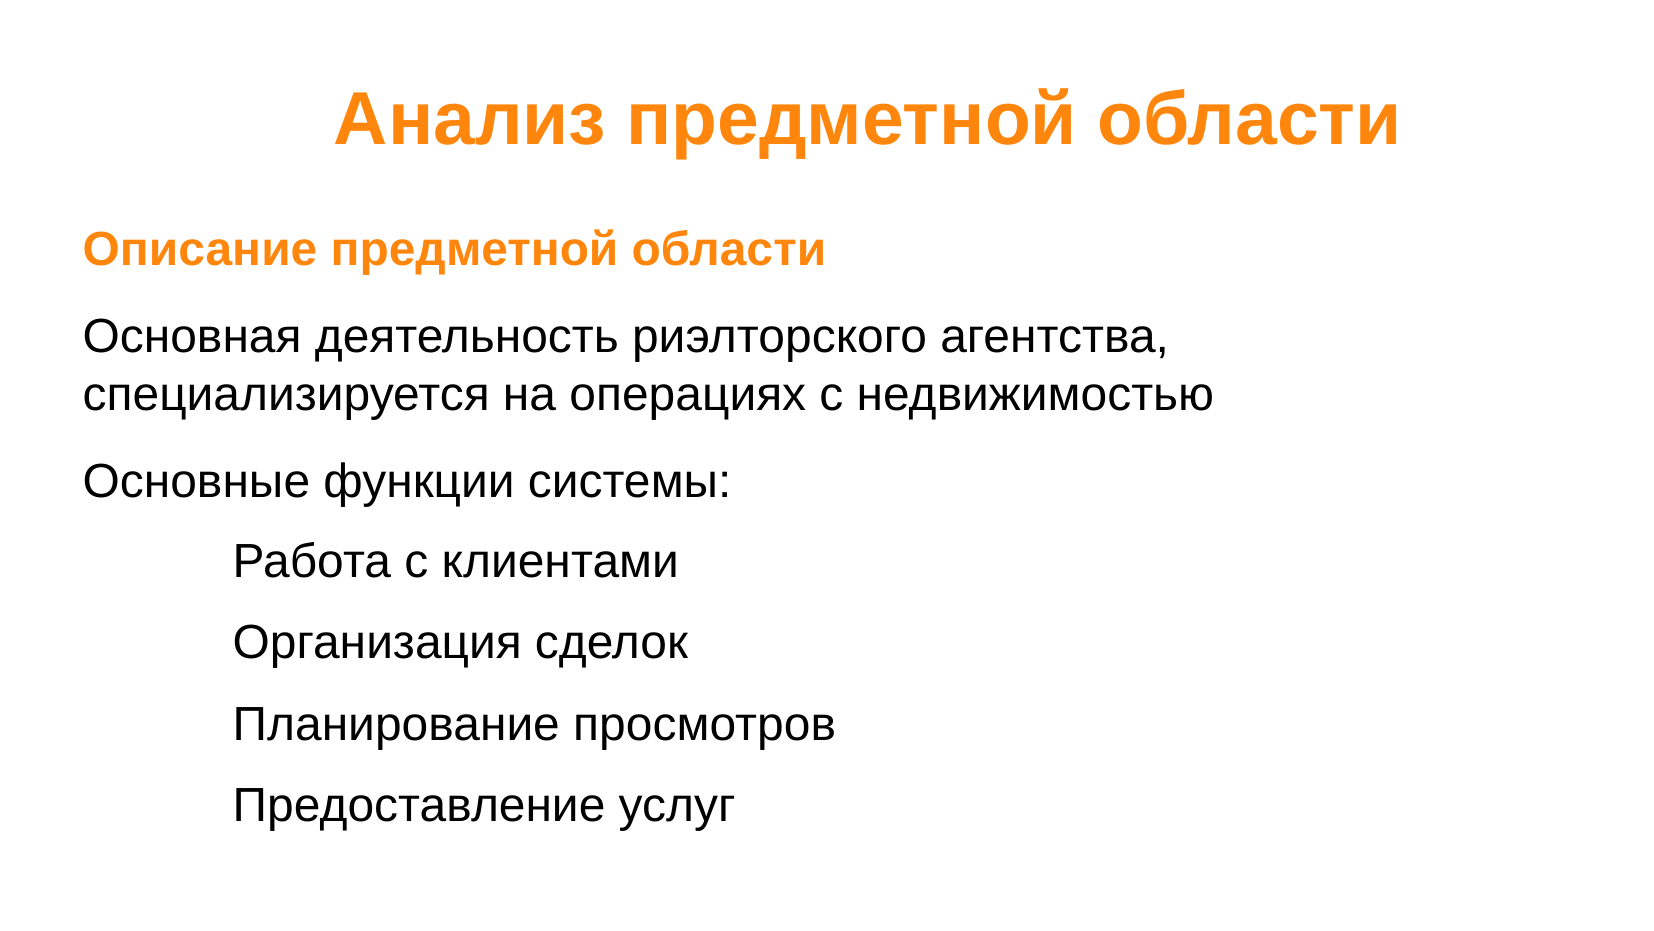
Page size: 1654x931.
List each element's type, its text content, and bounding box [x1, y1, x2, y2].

title Анализ предметной области [289, 12, 1447, 217]
list Описание предметной области Основная деятельность риэлторского агентства, специализируется на операциях с недвижимостью Основные функции системы: Работа с клиентами Организация сделок Планирование просмотров Предоставление услуг [82, 217, 1571, 893]
